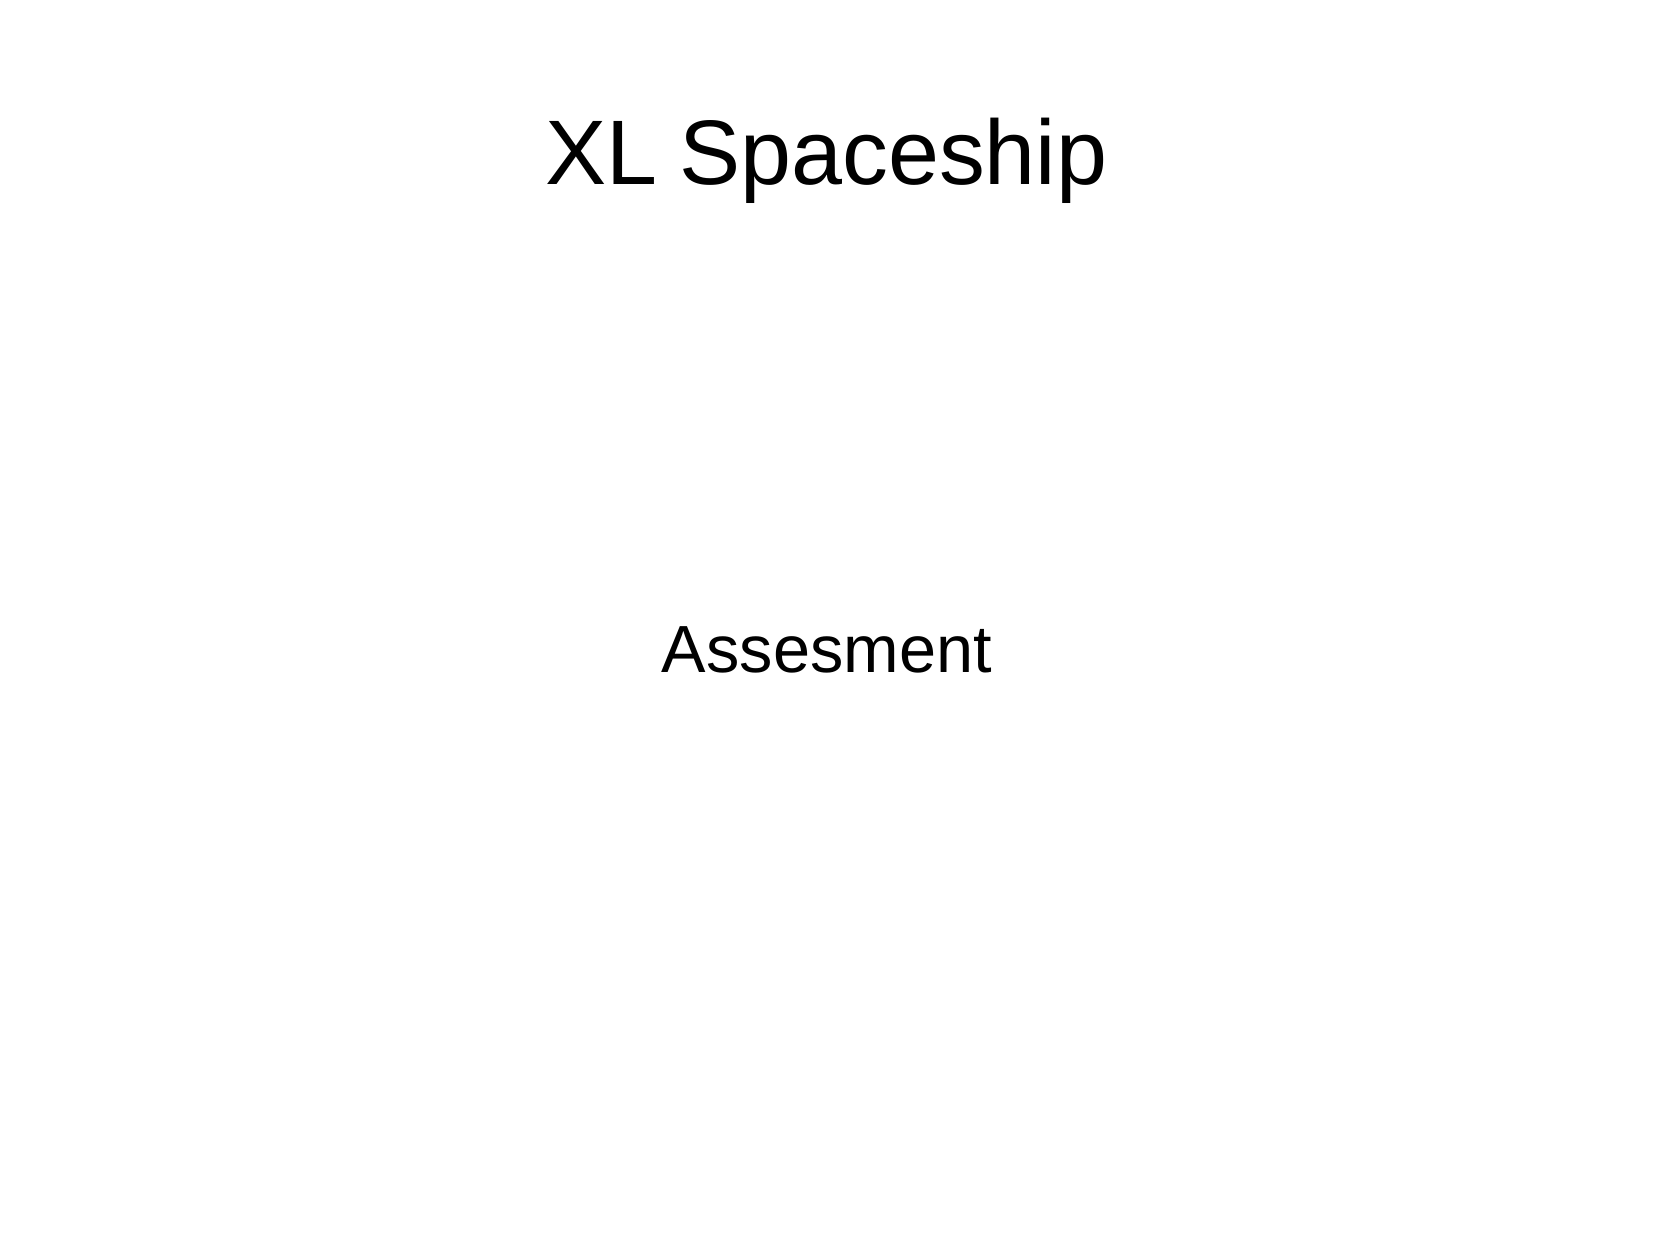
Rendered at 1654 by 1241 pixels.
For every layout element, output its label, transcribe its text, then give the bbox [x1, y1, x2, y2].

subtitle Assesment [82, 290, 1571, 1010]
title XL Spaceship [82, 49, 1571, 257]
